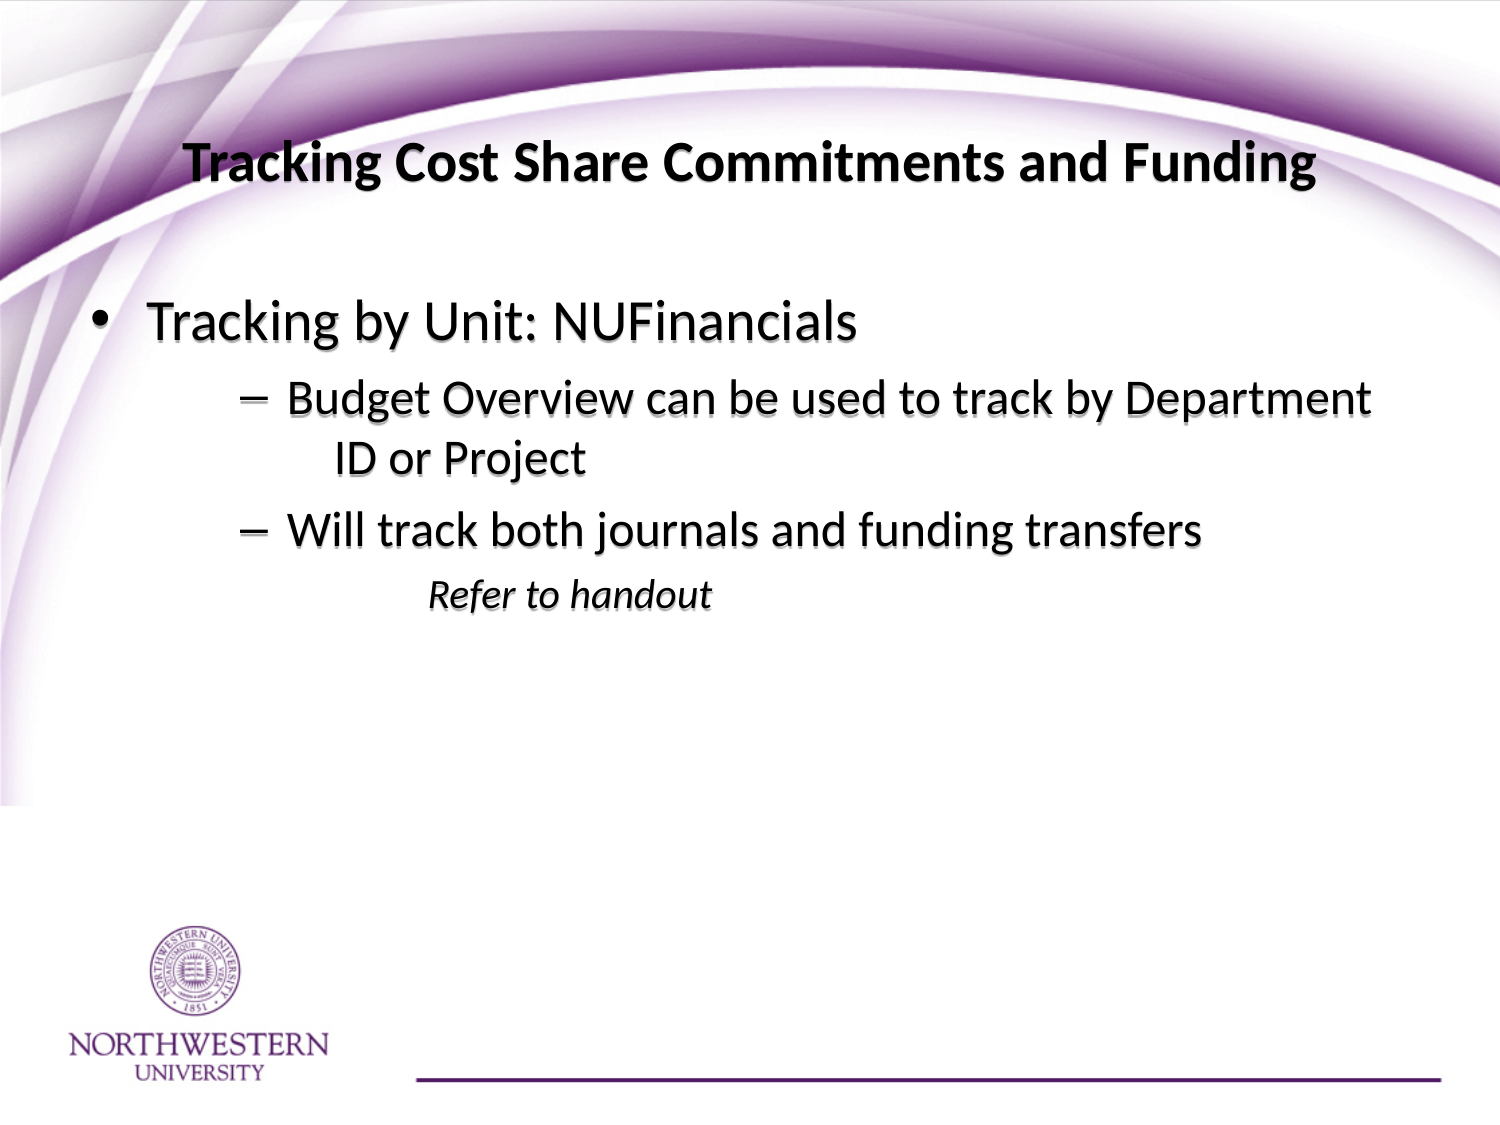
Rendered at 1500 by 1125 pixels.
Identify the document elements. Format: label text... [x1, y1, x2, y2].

list Tracking by Unit: NUFinancials Budget Overview can be used to track by Department ID or Project Will track both journals and funding transfers Refer to handout [75, 274, 1426, 912]
title Tracking Cost Share Commitments and Funding [75, 101, 1426, 215]
